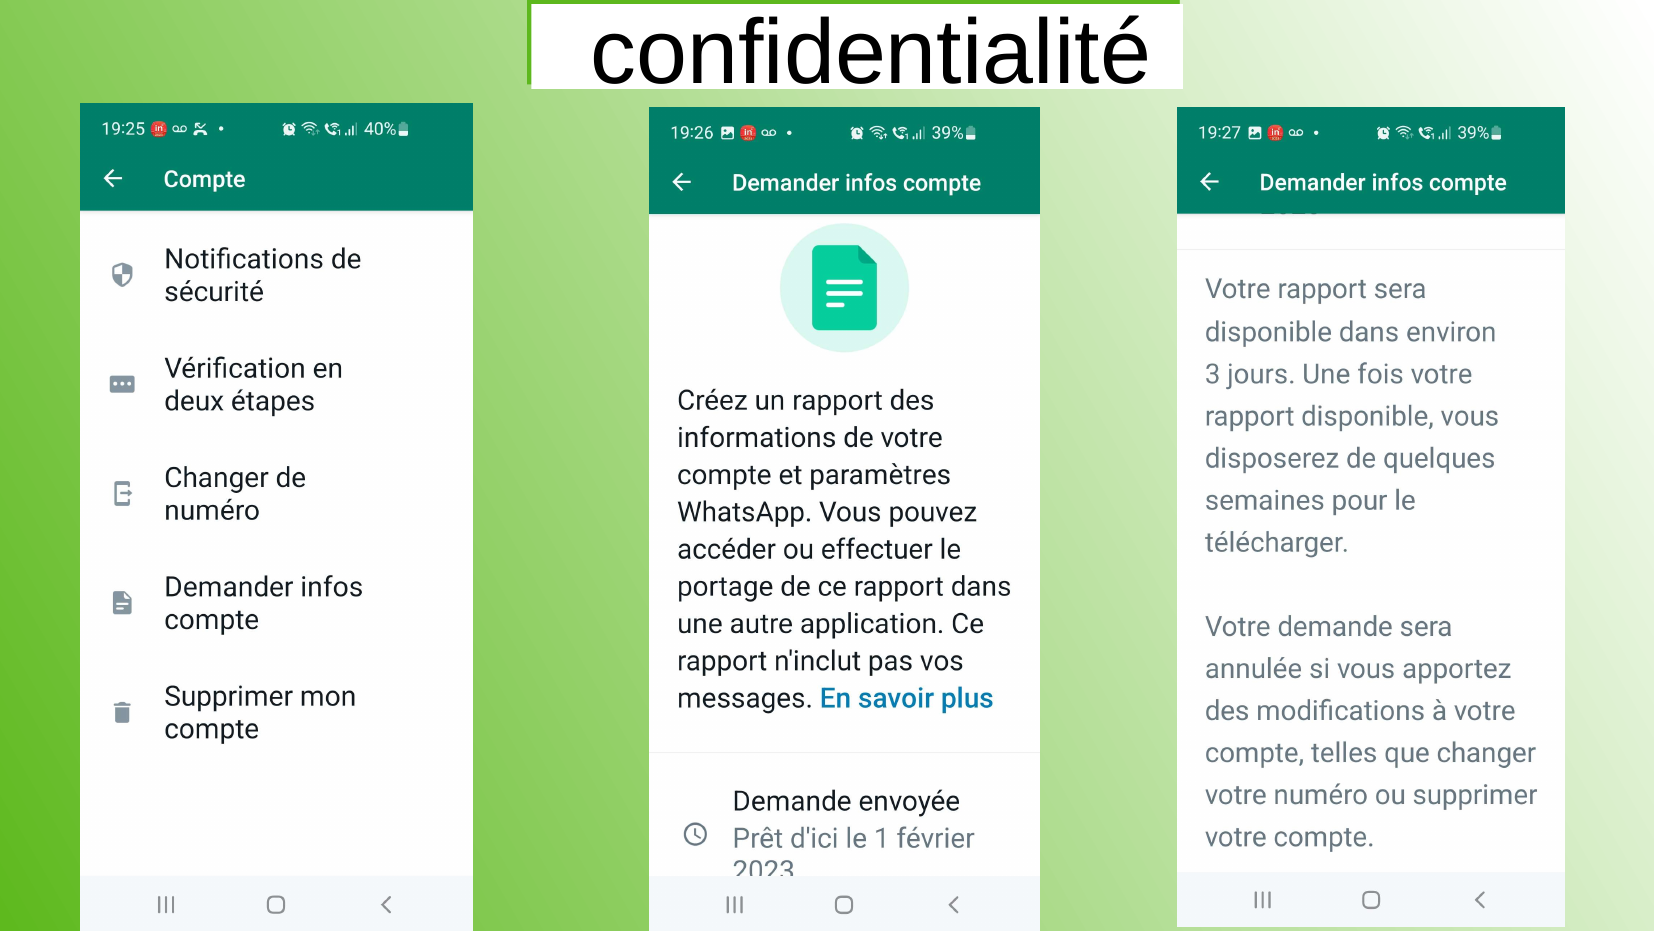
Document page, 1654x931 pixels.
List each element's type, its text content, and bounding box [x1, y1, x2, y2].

text_box [473, 0, 1654, 931]
title confidentialité [177, 0, 1565, 103]
picture [649, 107, 1040, 931]
picture [1177, 107, 1565, 927]
text_box [0, 0, 177, 931]
picture [80, 103, 473, 931]
